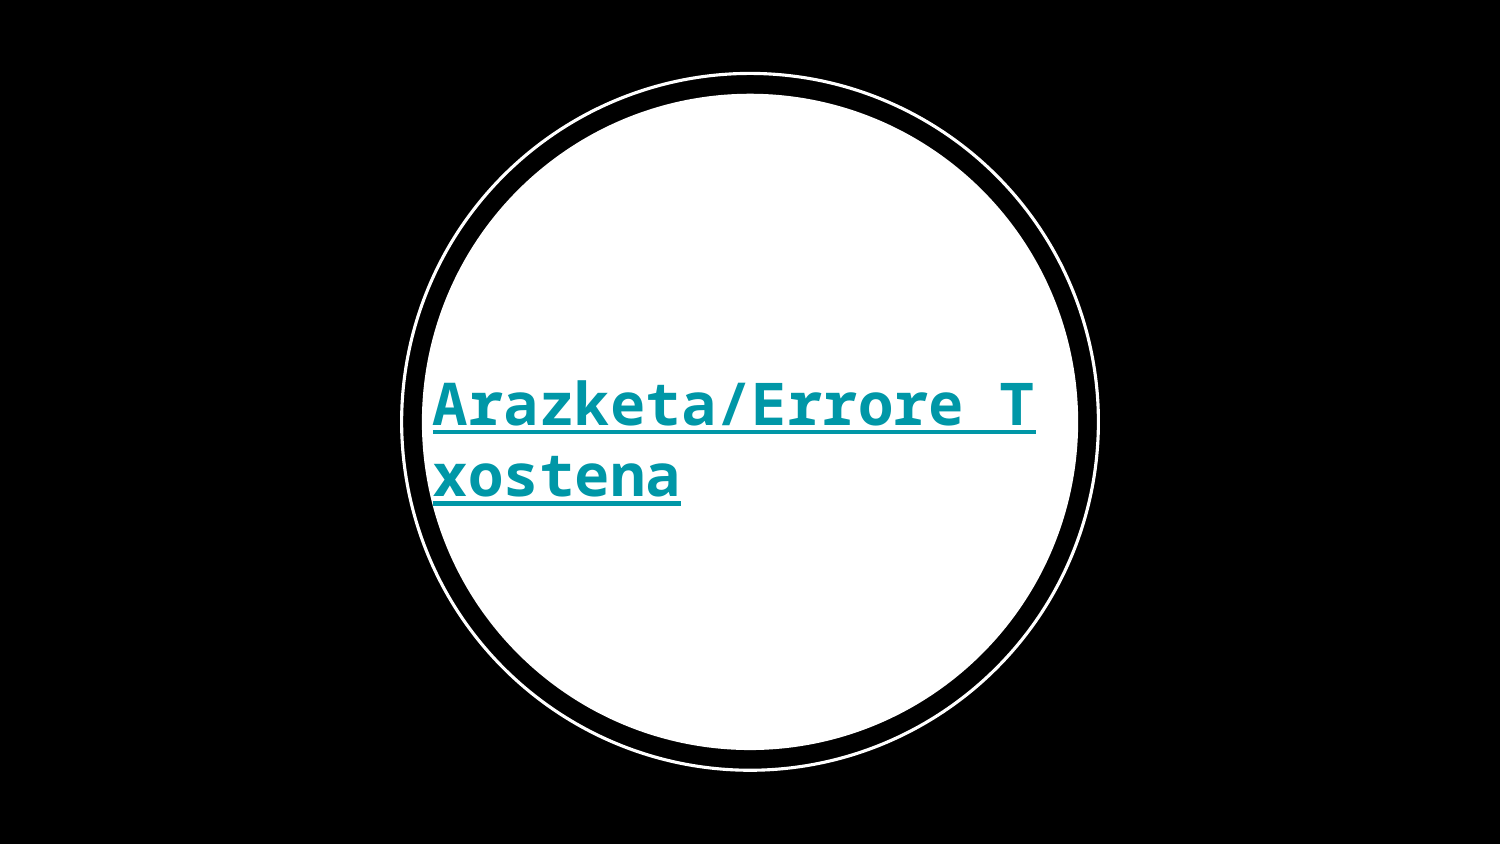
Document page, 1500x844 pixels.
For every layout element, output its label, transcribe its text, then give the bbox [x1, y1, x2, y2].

title Arazketa/Errore Txostena [417, 339, 1083, 505]
